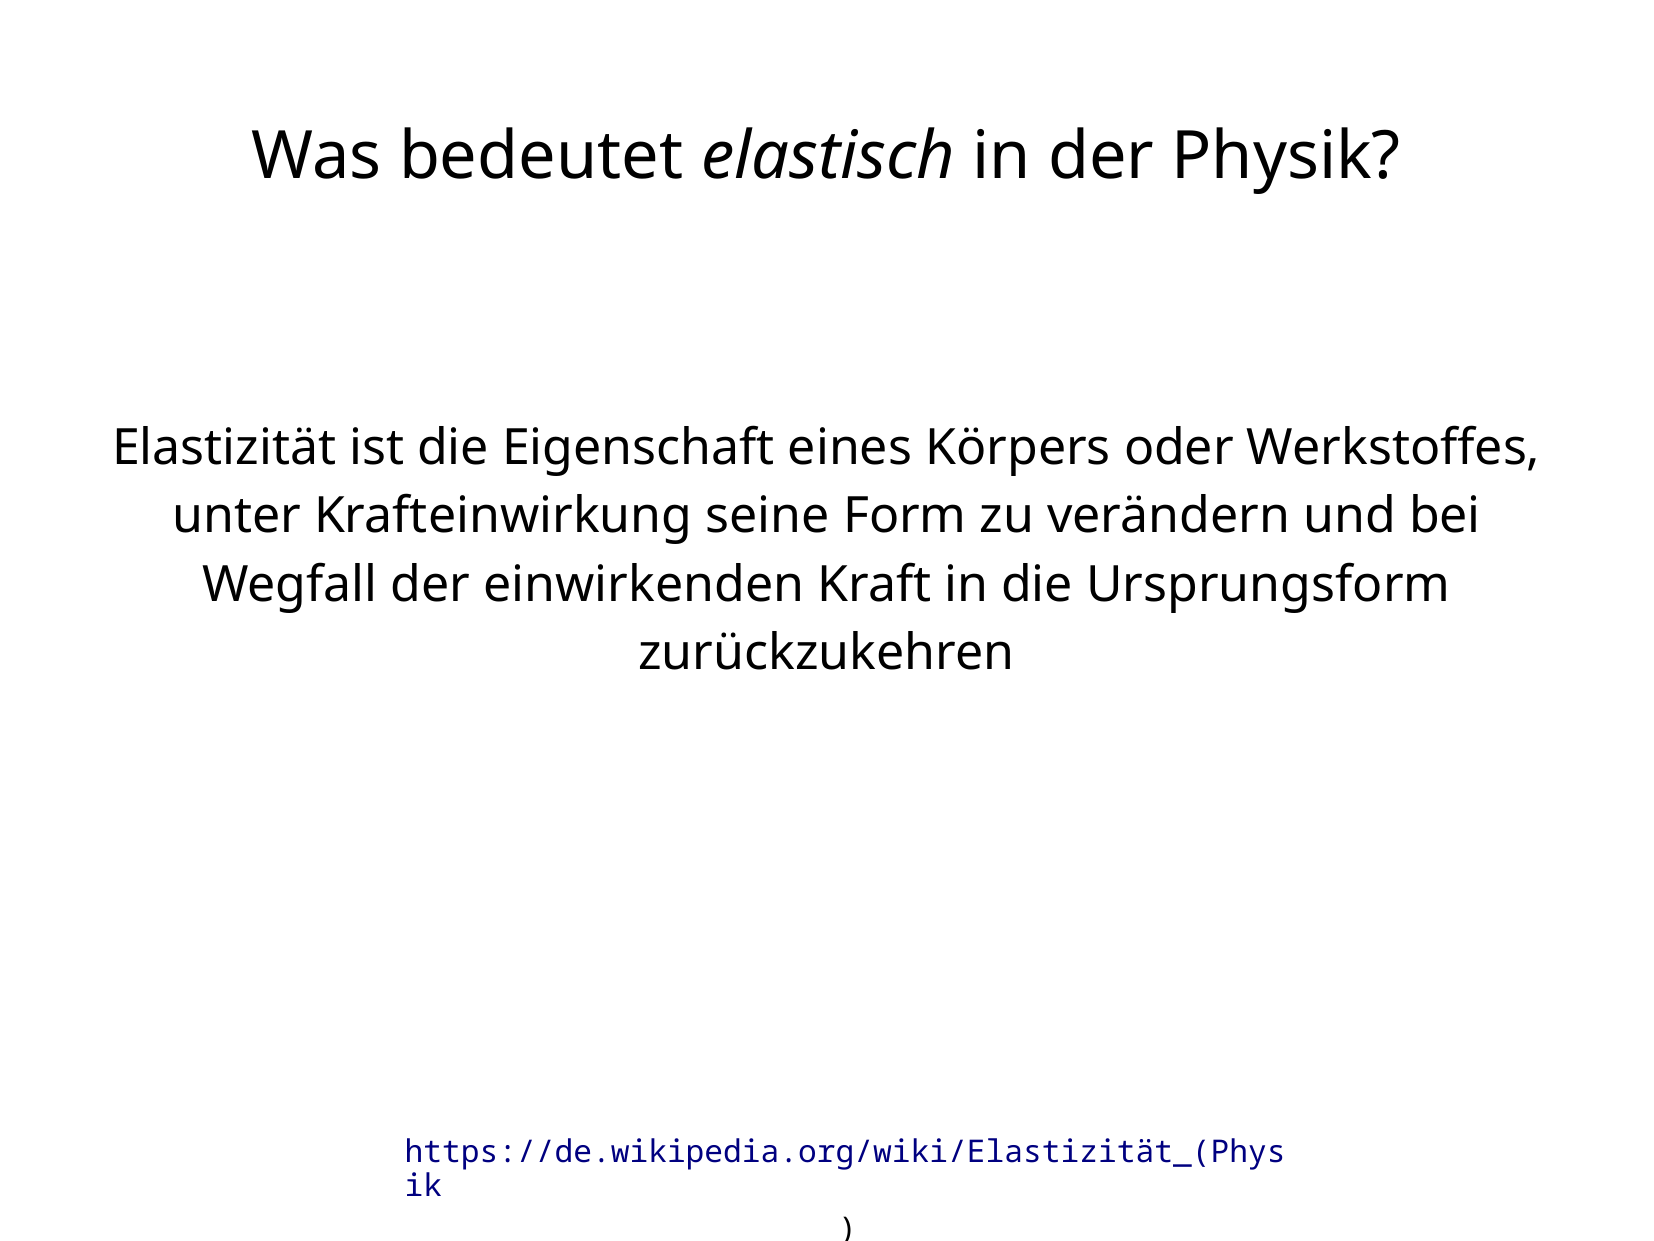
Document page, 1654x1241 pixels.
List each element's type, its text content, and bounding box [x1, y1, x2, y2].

subtitle Elastizität ist die Eigenschaft eines Körpers oder Werkstoffes, unter Krafteinwirkung seine Form zu verändern und bei Wegfall der einwirkenden Kraft in die Ursprungsform zurückzukehren [82, 290, 1571, 1010]
text_box https://de.wikipedia.org/wiki/Elastizität_(Physik) [389, 1122, 1306, 1174]
title Was bedeutet elastisch in der Physik? [82, 49, 1571, 257]
